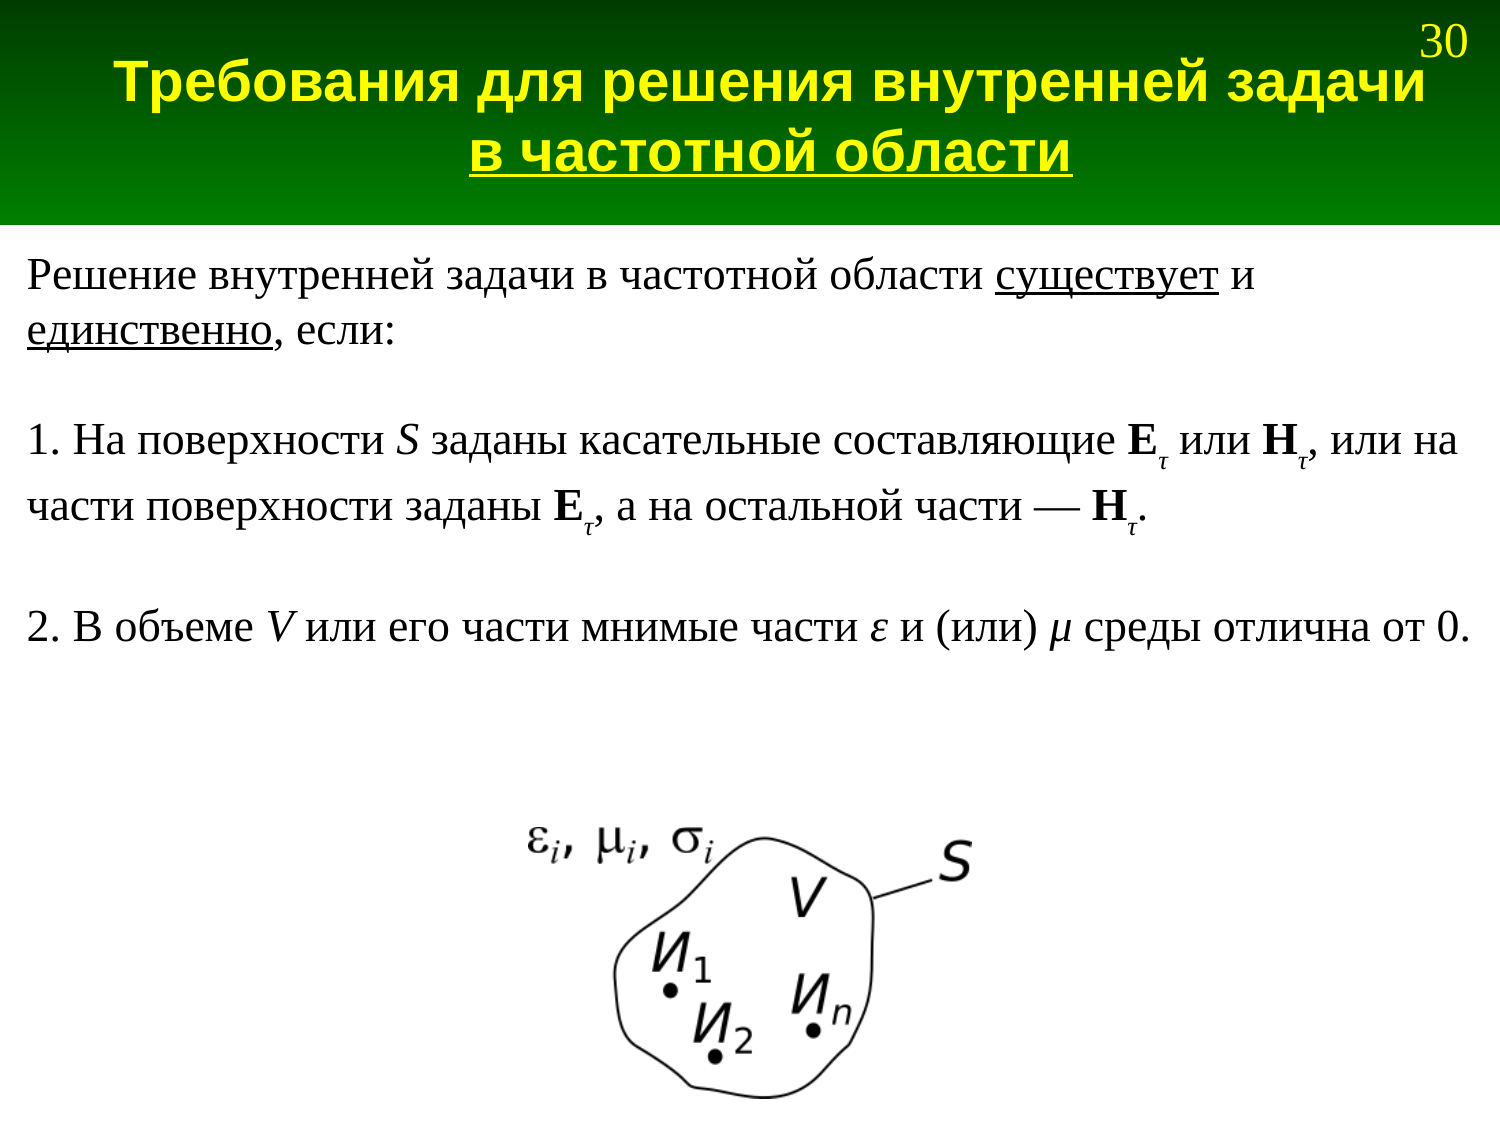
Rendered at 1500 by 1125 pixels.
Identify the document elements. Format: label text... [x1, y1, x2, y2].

title Требования для решения внутренней задачи в частотной области [88, 18, 1453, 207]
text_box Решение внутренней задачи в частотной области существует и единственно, если: 1. На поверхности S заданы касательные составляющие Eτ или Hτ, или на части поверхности заданы Eτ, а на остальной части — Hτ. 2. В объеме V или его части мнимые части ε и (или) μ среды отлична от 0. [11, 236, 1489, 888]
picture [528, 827, 972, 1099]
